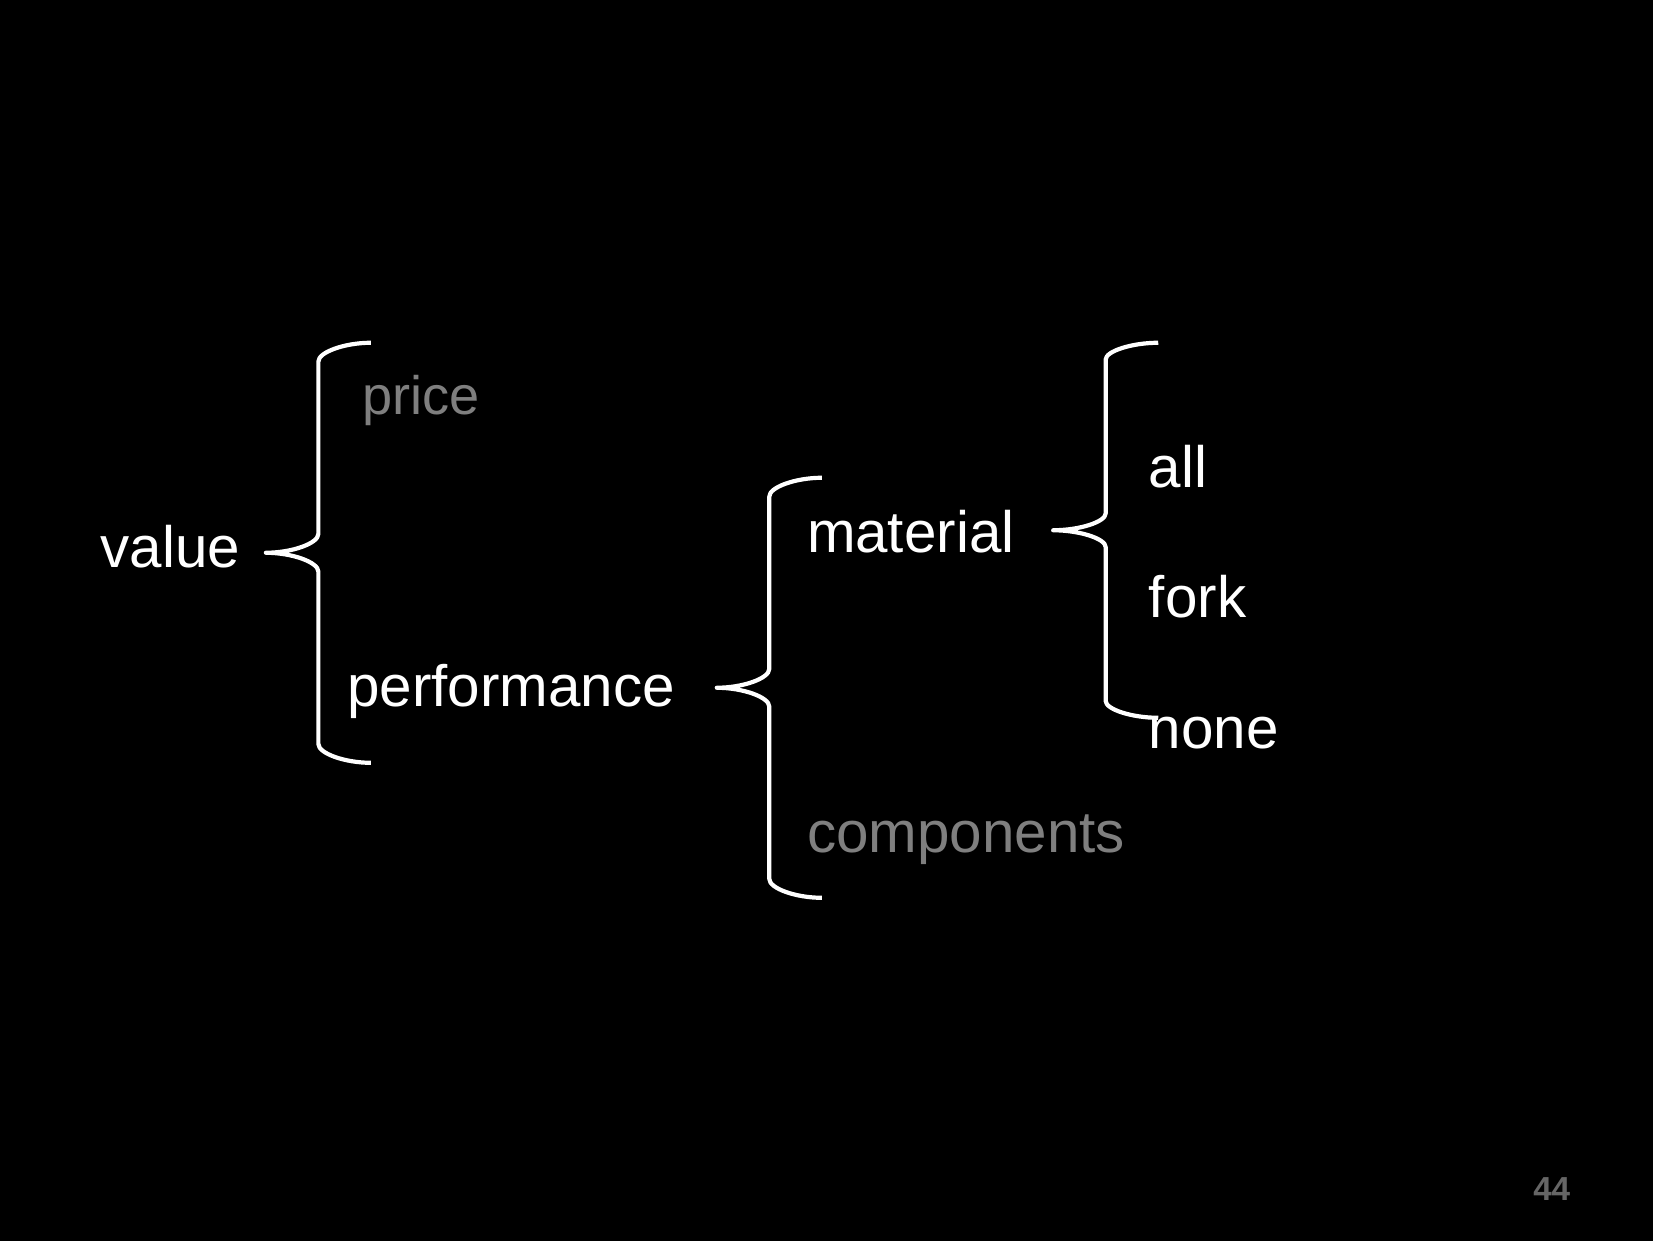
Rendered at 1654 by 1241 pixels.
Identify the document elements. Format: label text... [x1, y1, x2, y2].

text_box [796, 795, 1142, 871]
text_box performance [332, 645, 738, 748]
text_box all fork none [1134, 362, 1343, 703]
text_box price [347, 357, 663, 434]
text_box material [1081, 492, 1134, 595]
text_box value [85, 507, 281, 588]
text_box components [792, 792, 1198, 895]
text_box [346, 360, 512, 436]
text_box material [792, 492, 1103, 595]
